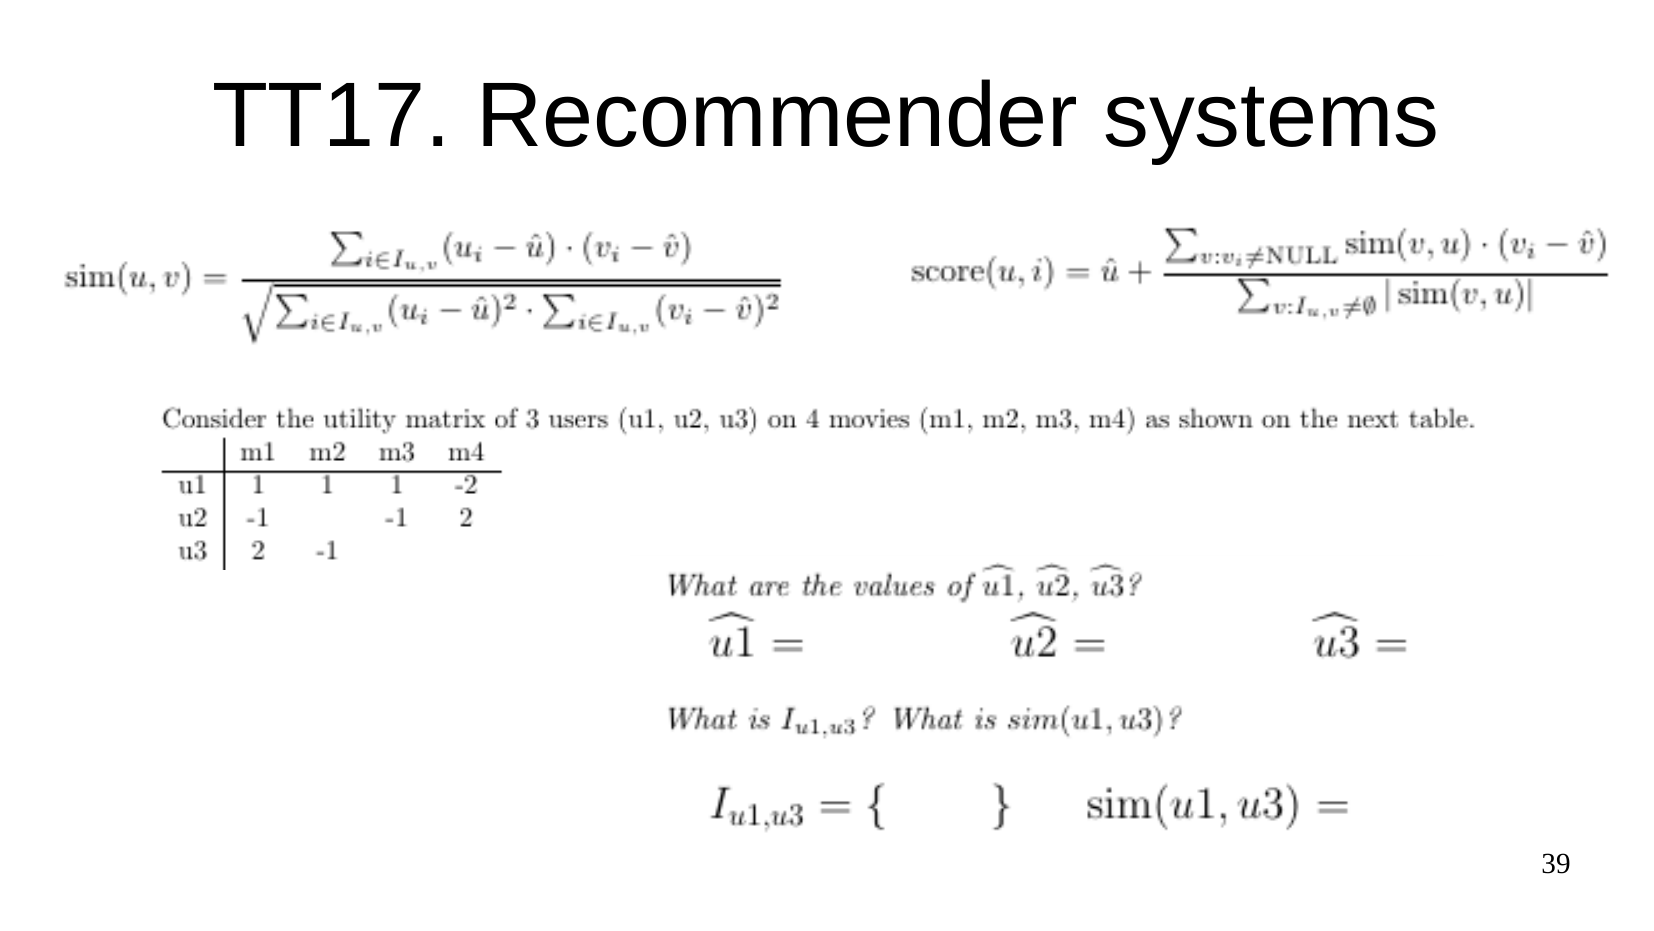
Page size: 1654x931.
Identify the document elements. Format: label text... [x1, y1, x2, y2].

picture [890, 199, 1646, 337]
title TT17. Recommender systems [82, 37, 1571, 193]
picture [105, 389, 1485, 862]
picture [53, 205, 794, 361]
